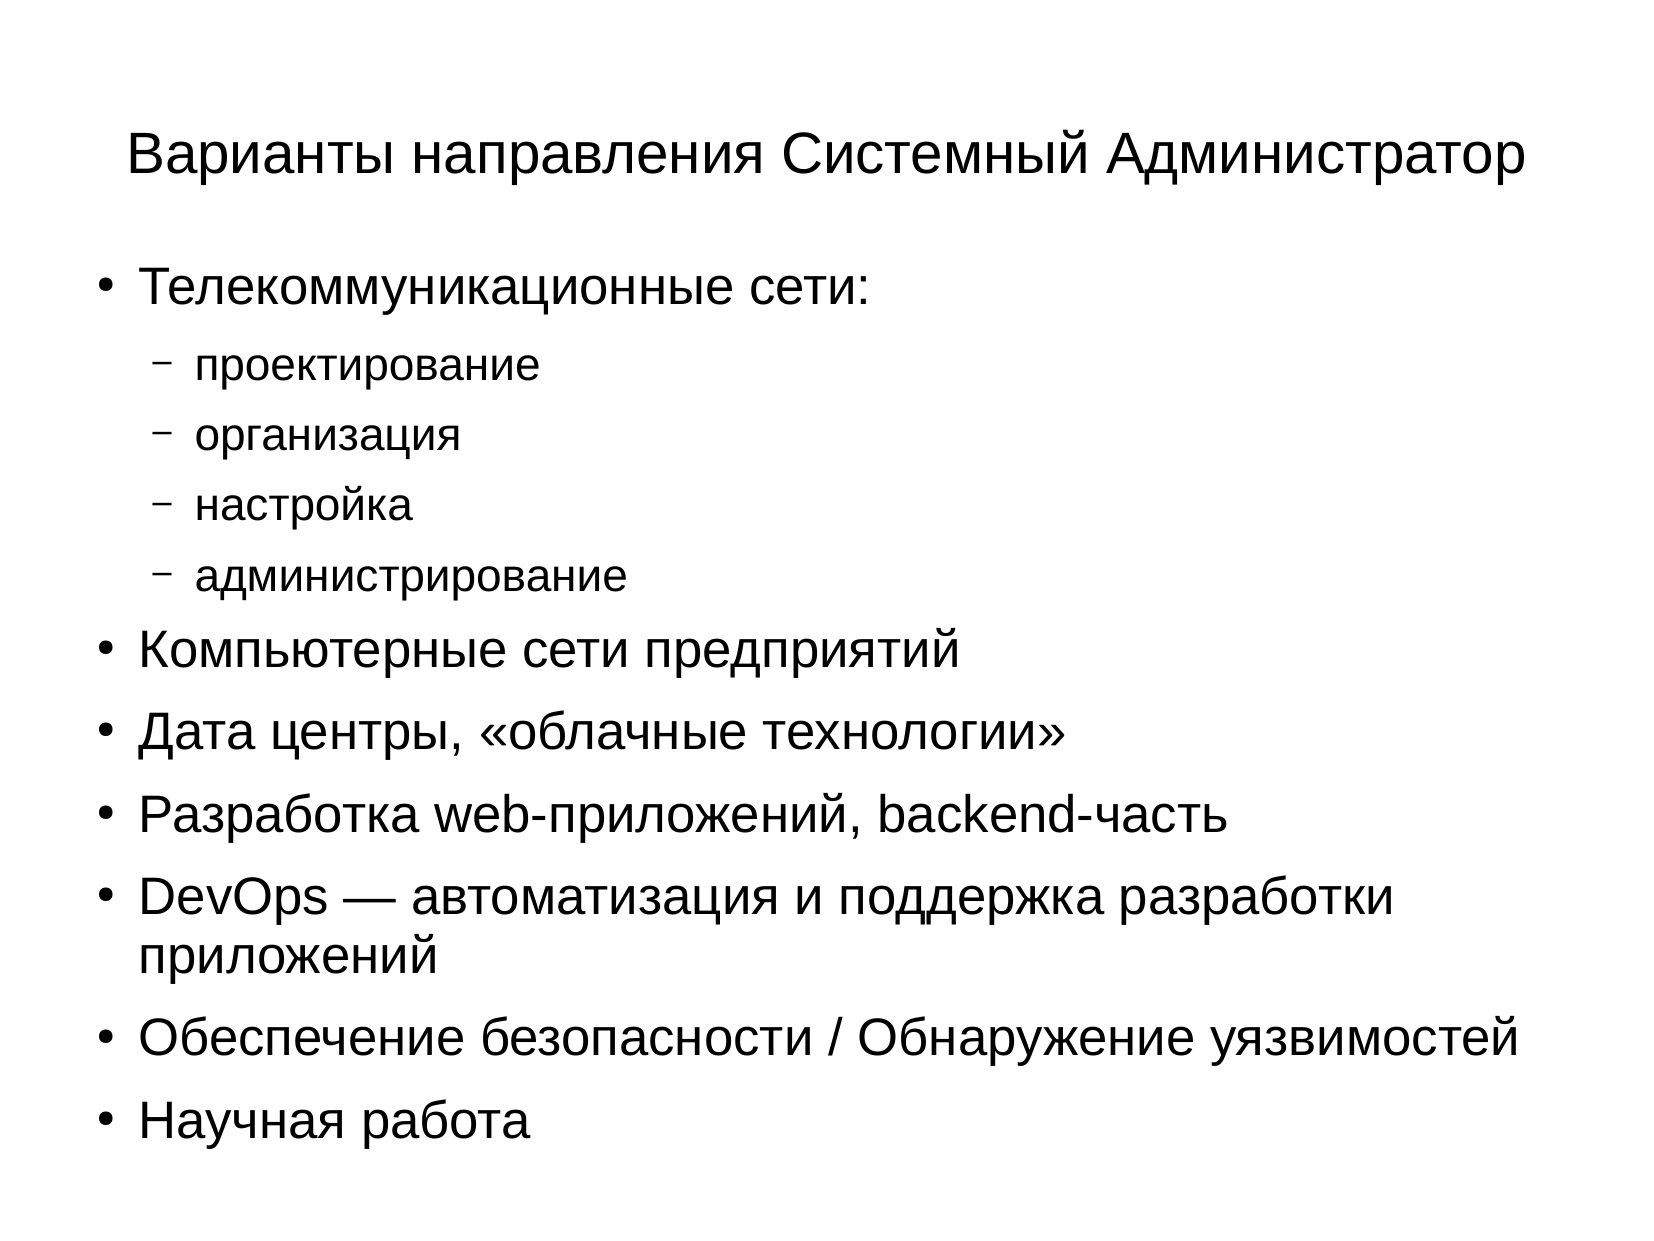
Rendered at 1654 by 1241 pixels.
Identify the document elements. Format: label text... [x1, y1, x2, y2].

list Телекоммуникационные сети: проектирование организация настройка администрирование Компьютерные сети предприятий Дата центры, «облачные технологии» Разработка web-приложений, backend-часть DevOps — автоматизация и поддержка разработки приложений Обеспечение безопасности / Обнаружение уязвимостей Научная работа [82, 256, 1571, 1158]
title Варианты направления Системный Администратор [82, 49, 1571, 256]
